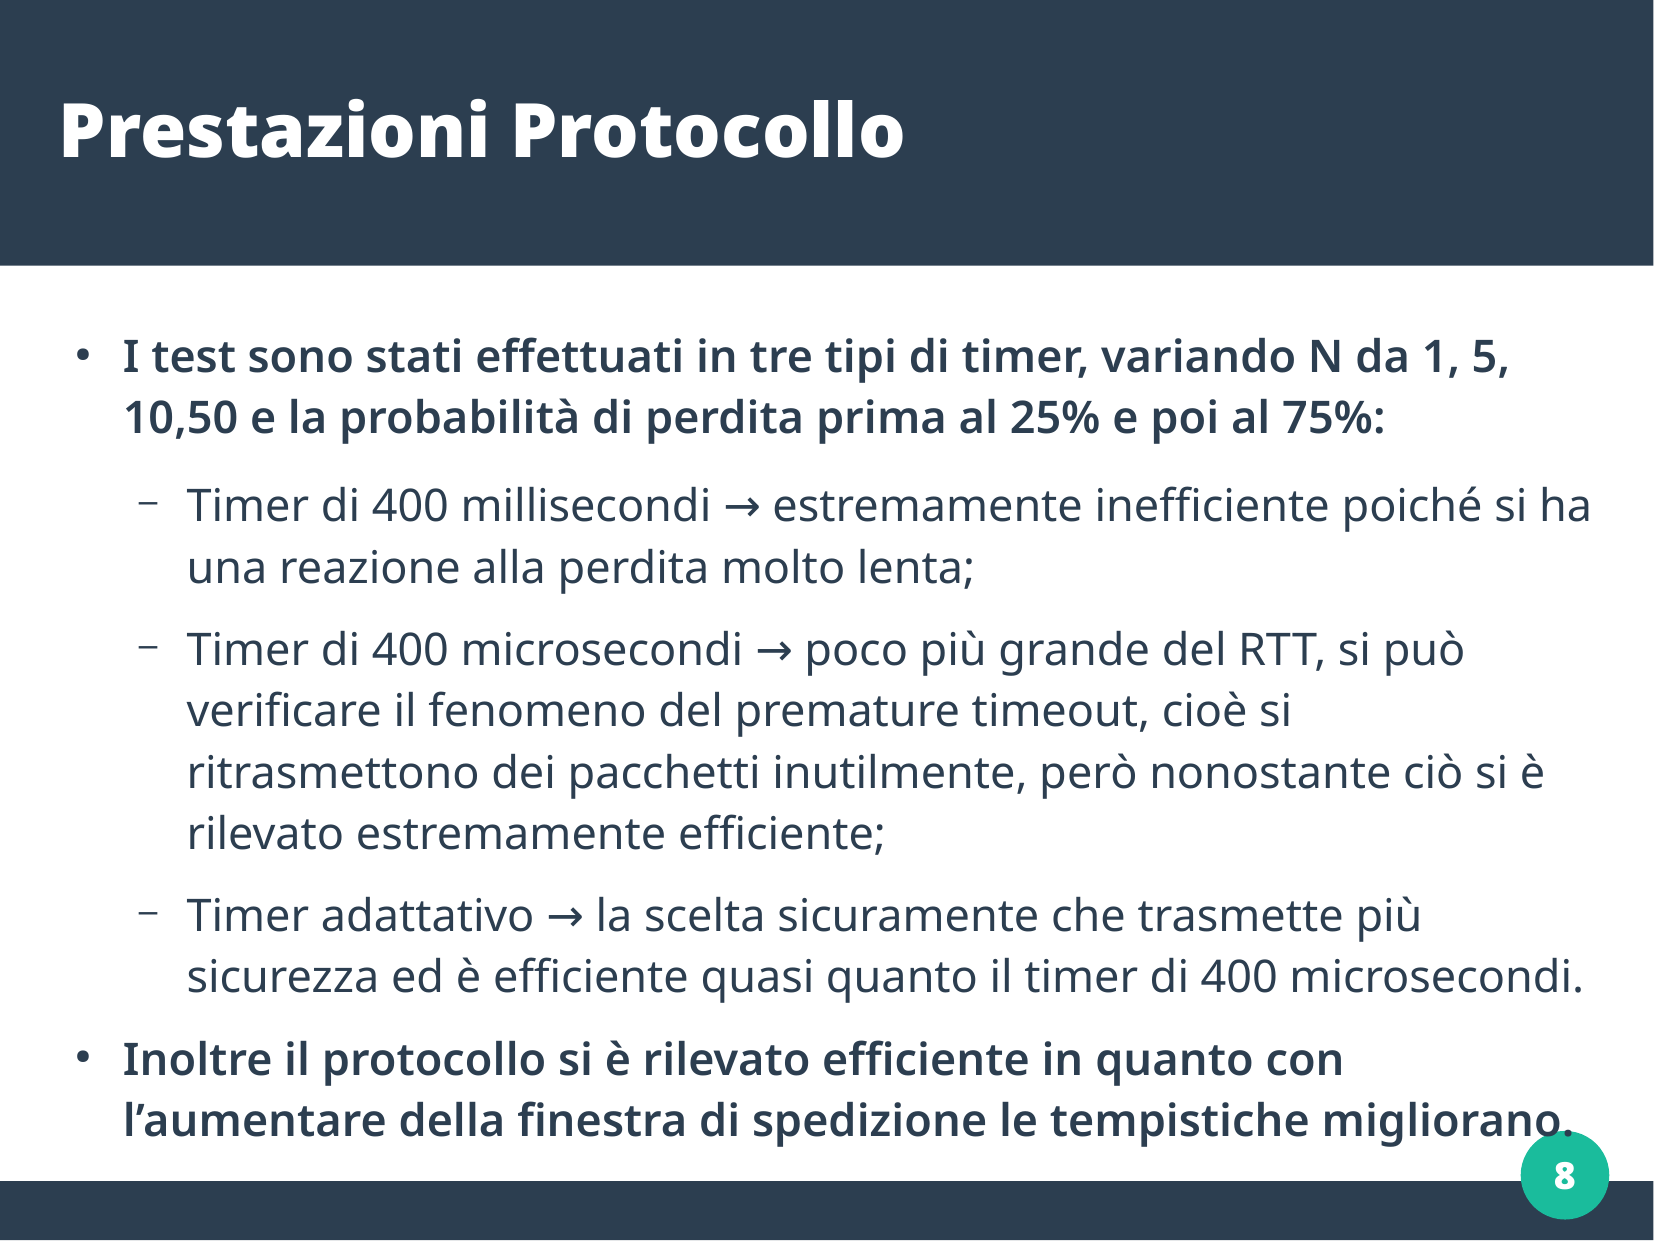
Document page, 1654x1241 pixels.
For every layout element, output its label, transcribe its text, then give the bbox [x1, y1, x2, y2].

title Prestazioni Protocollo [59, 49, 1595, 207]
list I test sono stati effettuati in tre tipi di timer, variando N da 1, 5, 10,50 e la probabilità di perdita prima al 25% e poi al 75%: Timer di 400 millisecondi → estremamente inefficiente poiché si ha una reazione alla perdita molto lenta; Timer di 400 microsecondi → poco più grande del RTT, si può verificare il fenomeno del premature timeout, cioè si ritrasmettono dei pacchetti inutilmente, però nonostante ciò si è rilevato estremamente efficiente; Timer adattativo → la scelta sicuramente che trasmette più sicurezza ed è efficiente quasi quanto il timer di 400 microsecondi. Inoltre il protocollo si è rilevato efficiente in quanto con l’aumentare della finestra di spedizione le tempistiche migliorano. [59, 324, 1595, 1152]
